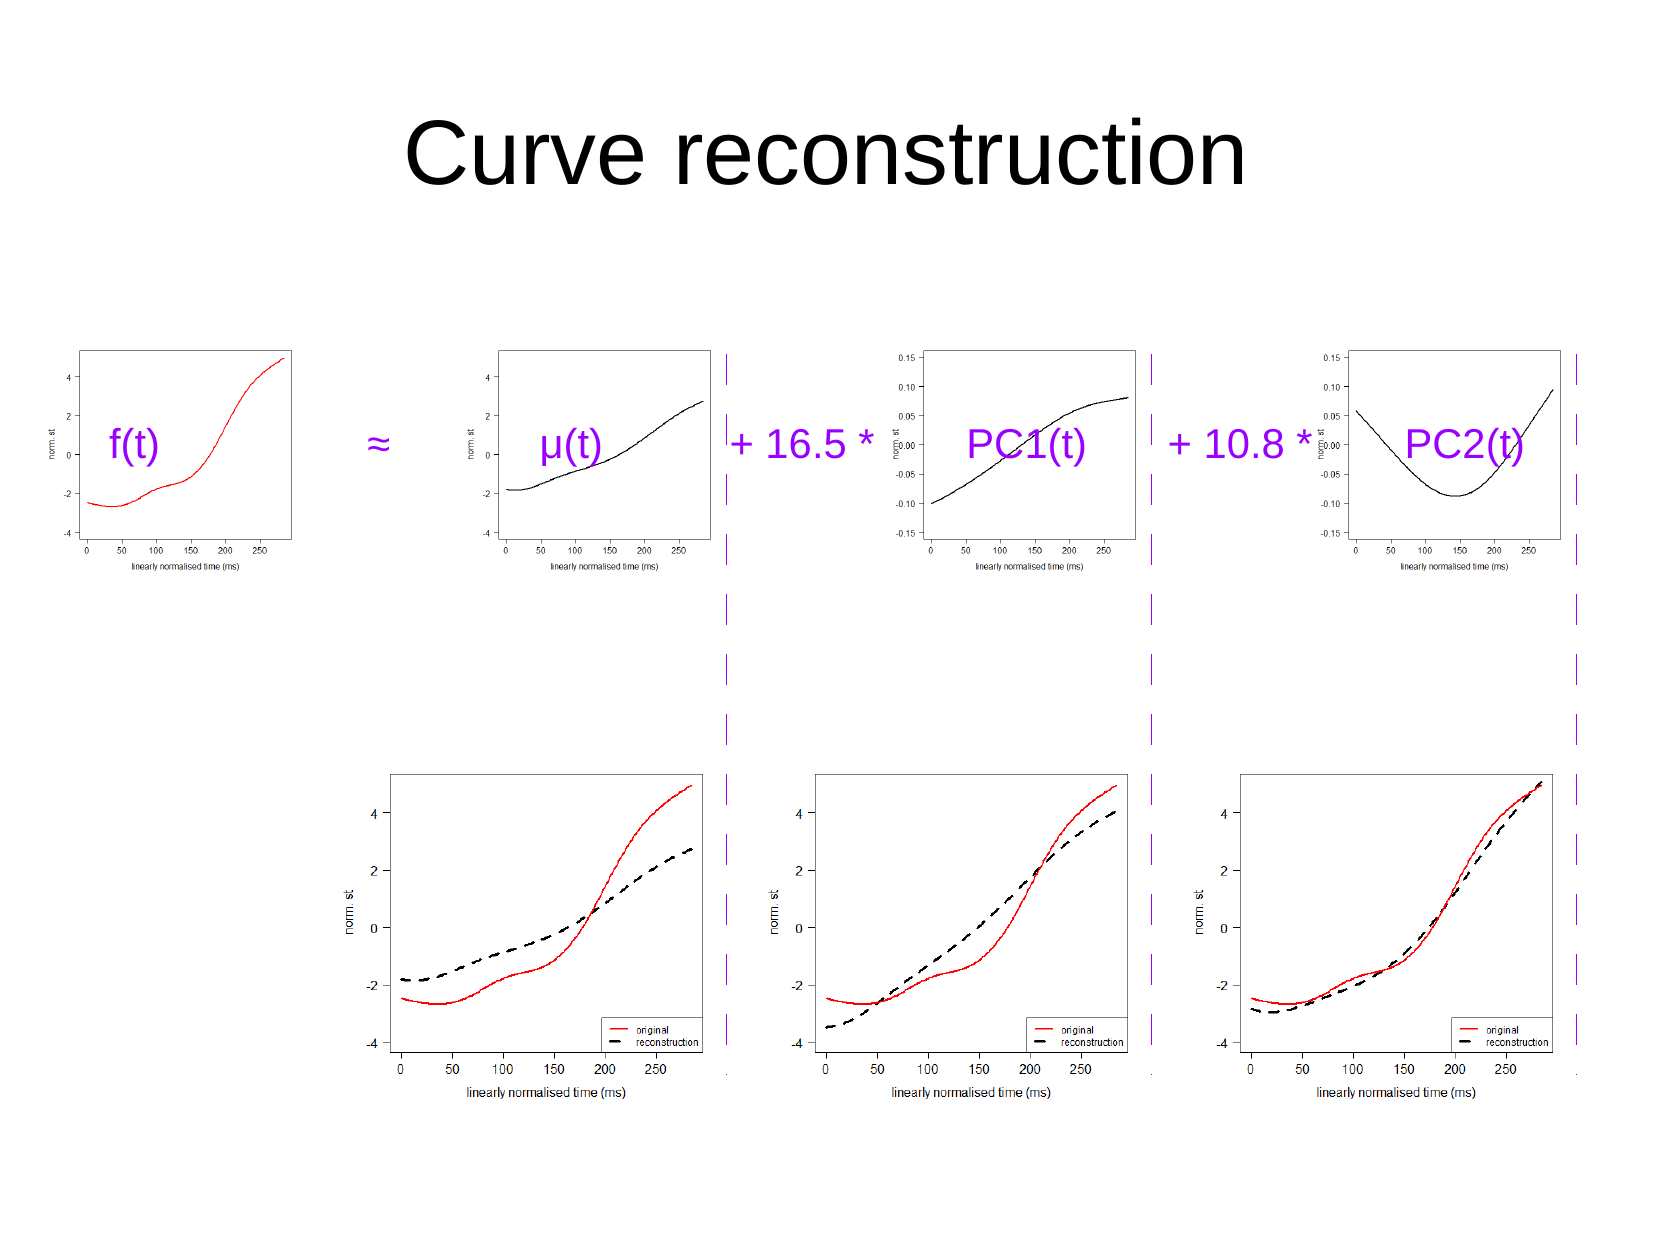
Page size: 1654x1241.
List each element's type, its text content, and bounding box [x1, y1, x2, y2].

picture [891, 522, 1152, 579]
picture [1316, 522, 1577, 579]
picture [1316, 318, 1577, 413]
picture [767, 726, 1152, 1111]
picture [891, 318, 1152, 413]
picture [466, 318, 727, 413]
picture [342, 726, 727, 1111]
picture [47, 318, 308, 579]
title Curve reconstruction [82, 49, 1571, 257]
picture [1192, 726, 1577, 1111]
text_box f(t) ≈ μ(t) + 16.5 * PC1(t) + 10.8 * PC2(t) [94, 413, 1583, 522]
picture [466, 522, 727, 579]
